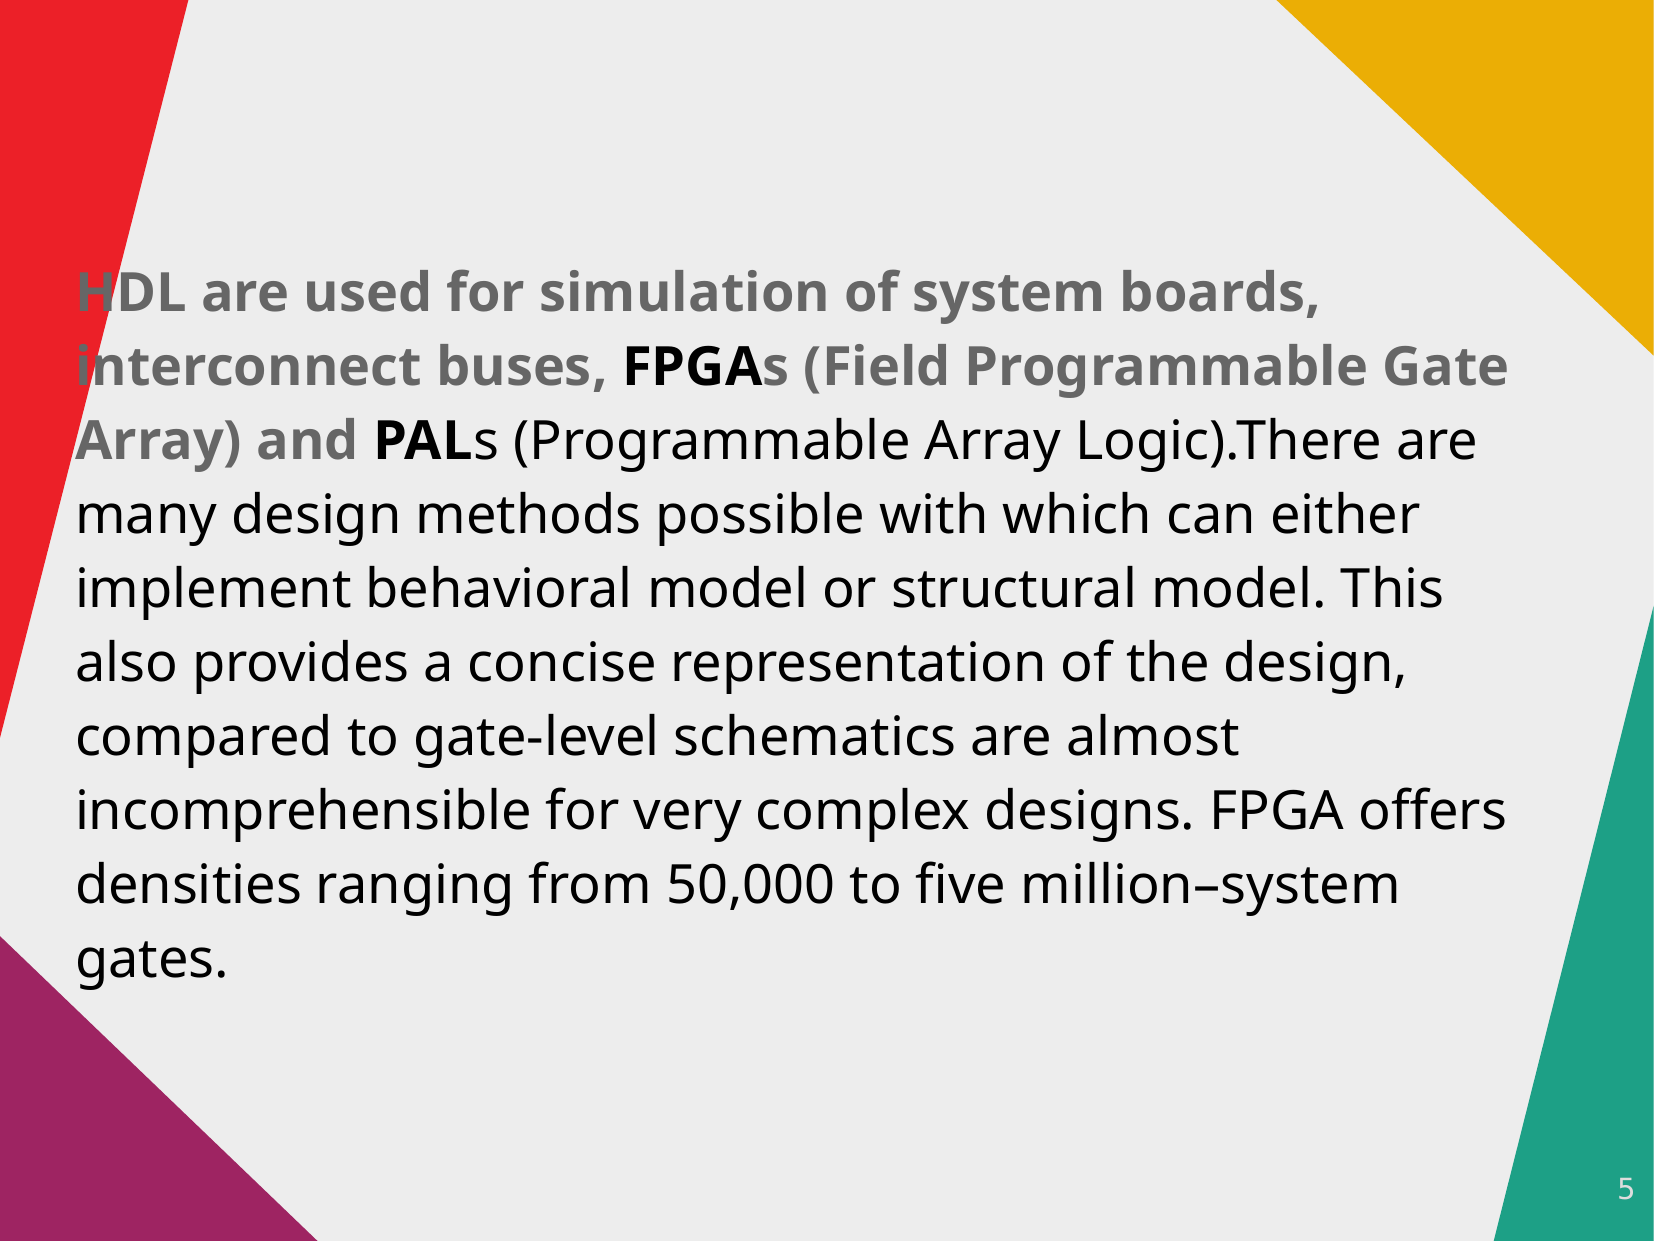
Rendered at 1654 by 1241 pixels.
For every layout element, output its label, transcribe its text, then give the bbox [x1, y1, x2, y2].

list HDL are used for simulation of system boards, interconnect buses, FPGAs (Field Programmable Gate Array) and PALs (Programmable Array Logic).There are many design methods possible with which can either implement behavioral model or structural model. This also provides a concise representation of the design, compared to gate-level schematics are almost incomprehensible for very complex designs. FPGA offers densities ranging from 50,000 to five million–system gates. [75, 150, 1561, 1066]
